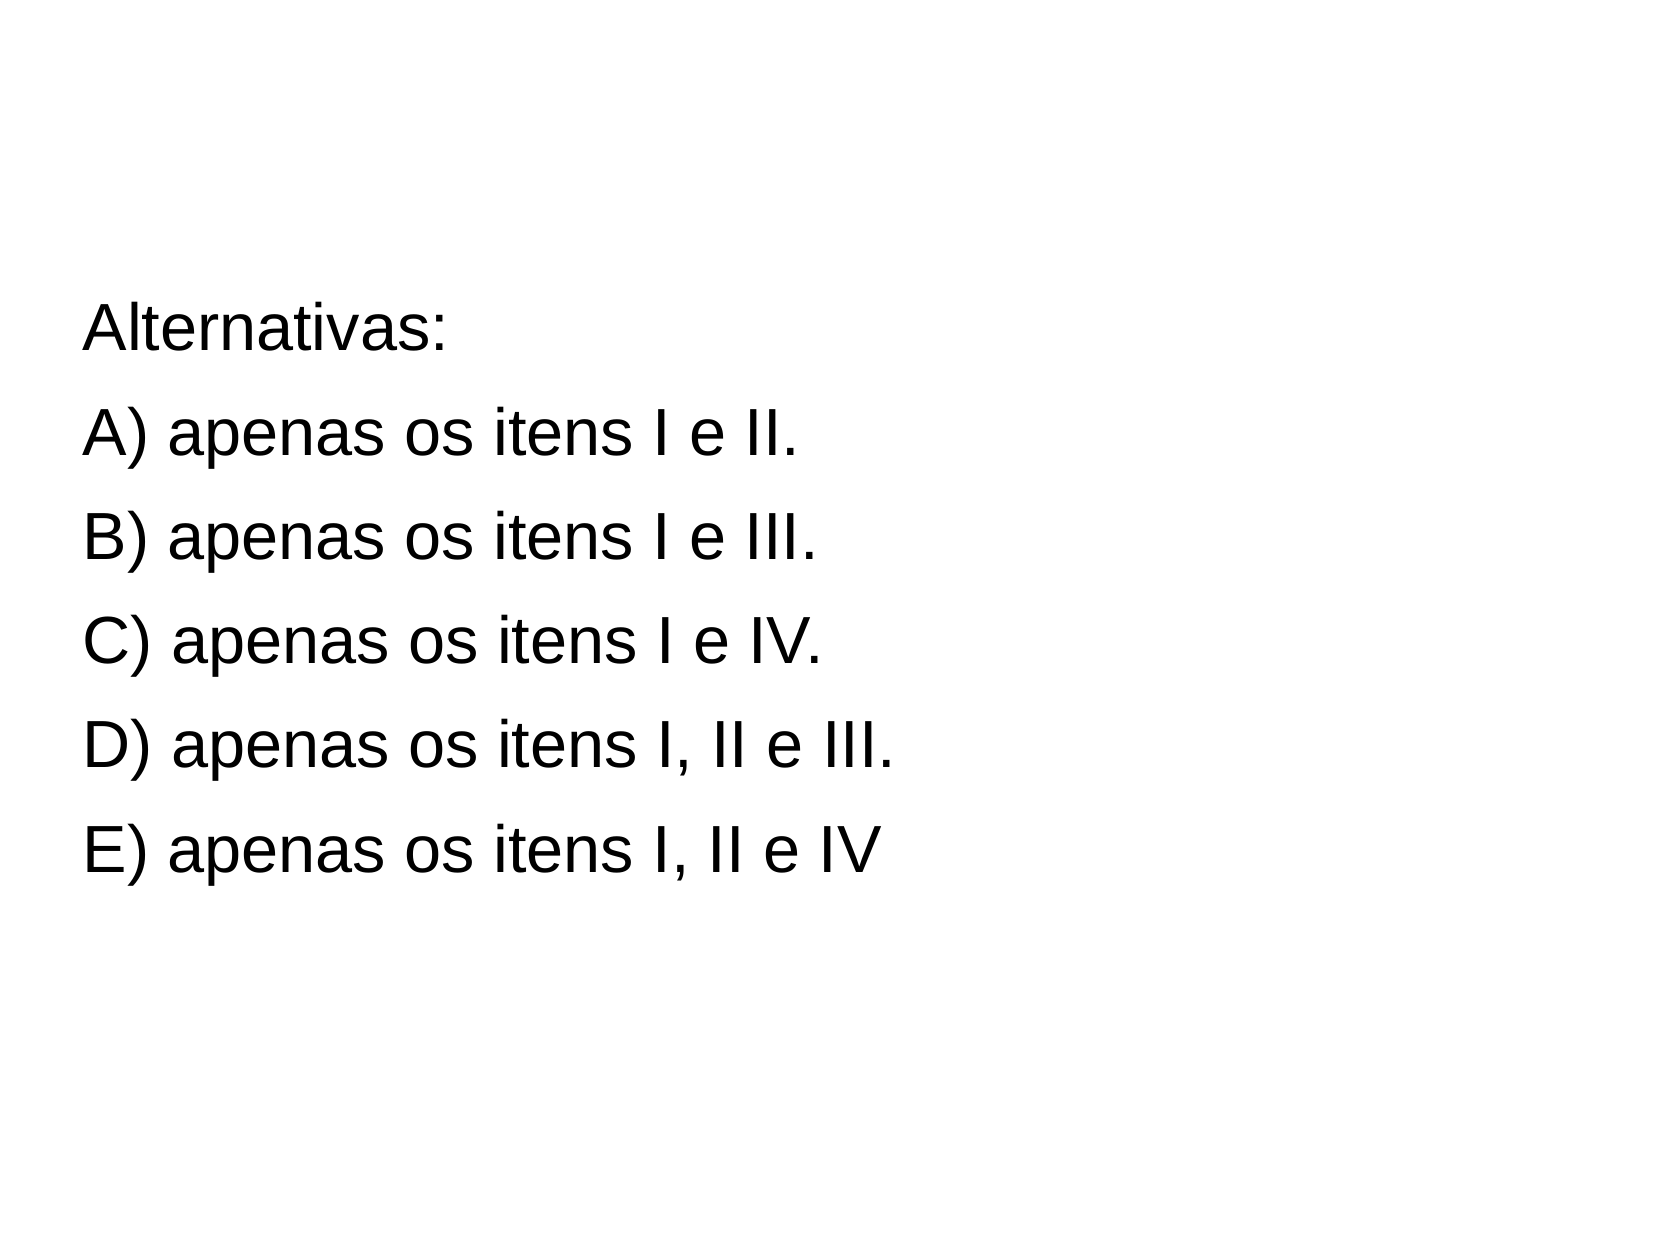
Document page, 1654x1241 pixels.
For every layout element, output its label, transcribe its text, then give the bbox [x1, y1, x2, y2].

list Alternativas: A) apenas os itens I e II. B) apenas os itens I e III. C) apenas os itens I e IV. D) apenas os itens I, II e III. E) apenas os itens I, II e IV [82, 290, 1571, 1109]
